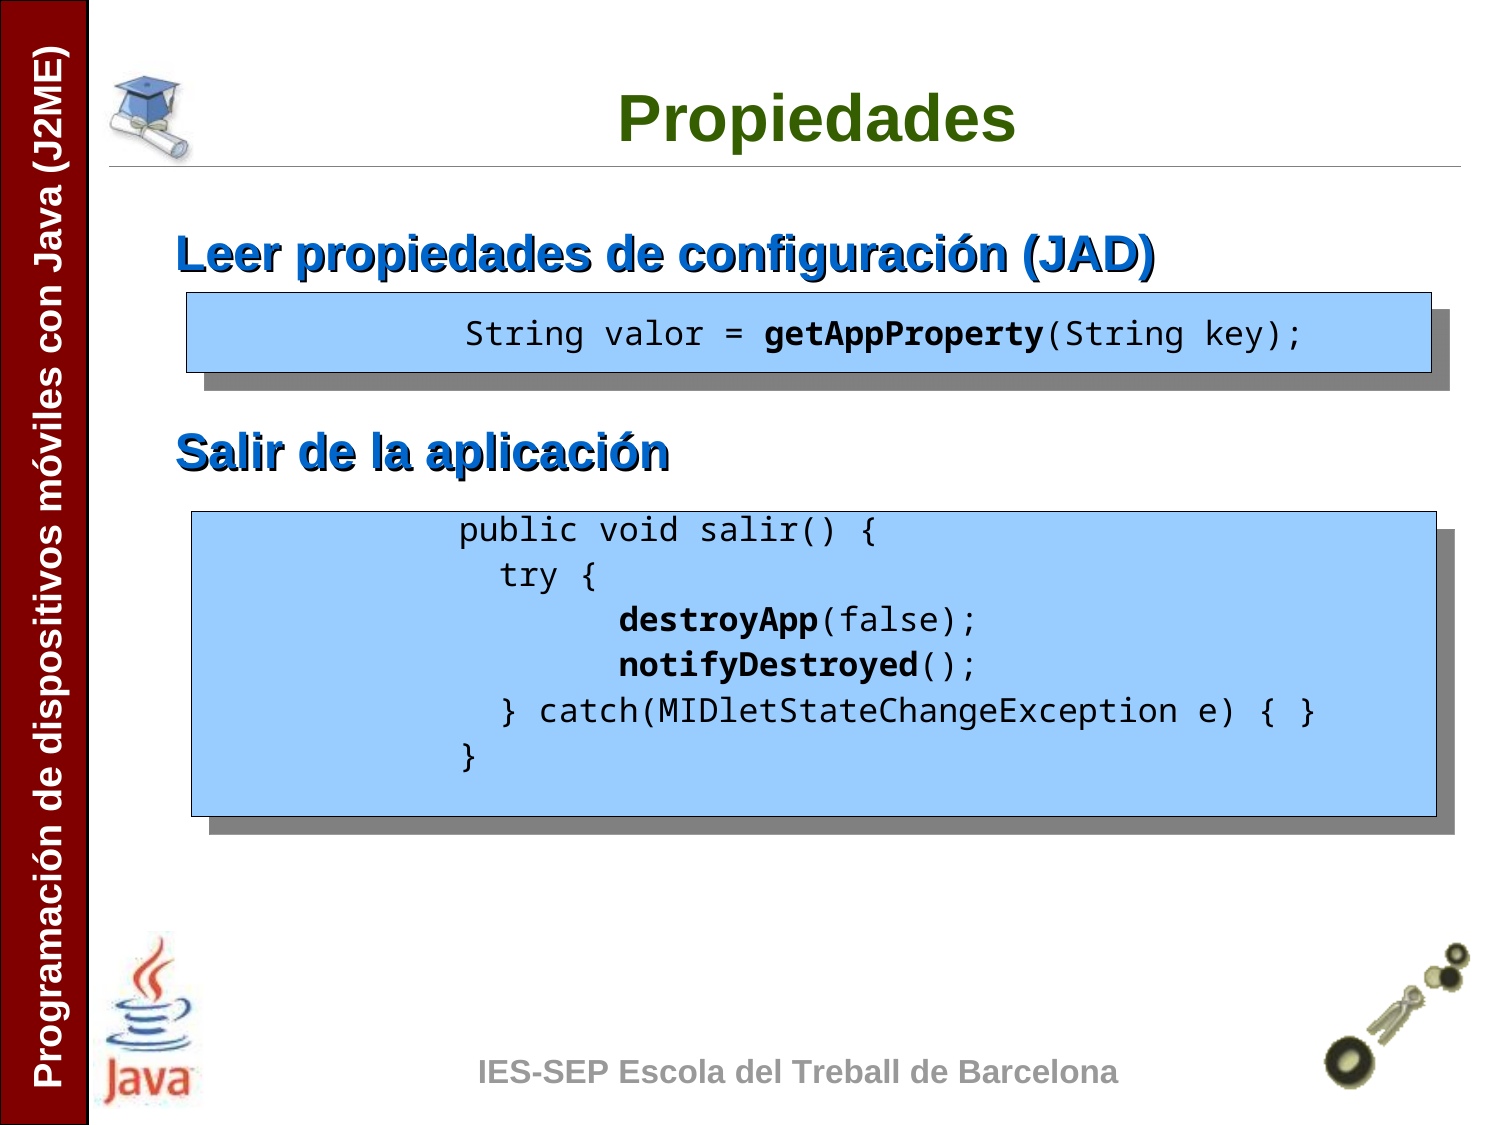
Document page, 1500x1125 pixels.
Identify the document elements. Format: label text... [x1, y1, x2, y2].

text_box String valor = getAppProperty(String key); [186, 292, 1432, 373]
picture [1322, 939, 1471, 1094]
picture [93, 61, 206, 174]
title Propiedades [211, 75, 1424, 163]
picture [93, 931, 204, 1109]
text_box public void salir() { try { destroyApp(false); notifyDestroyed(); } catch(MIDletStateChangeException e) { } } [191, 511, 1437, 817]
list Leer propiedades de configuración (JAD) Salir de la aplicación [174, 224, 1451, 546]
